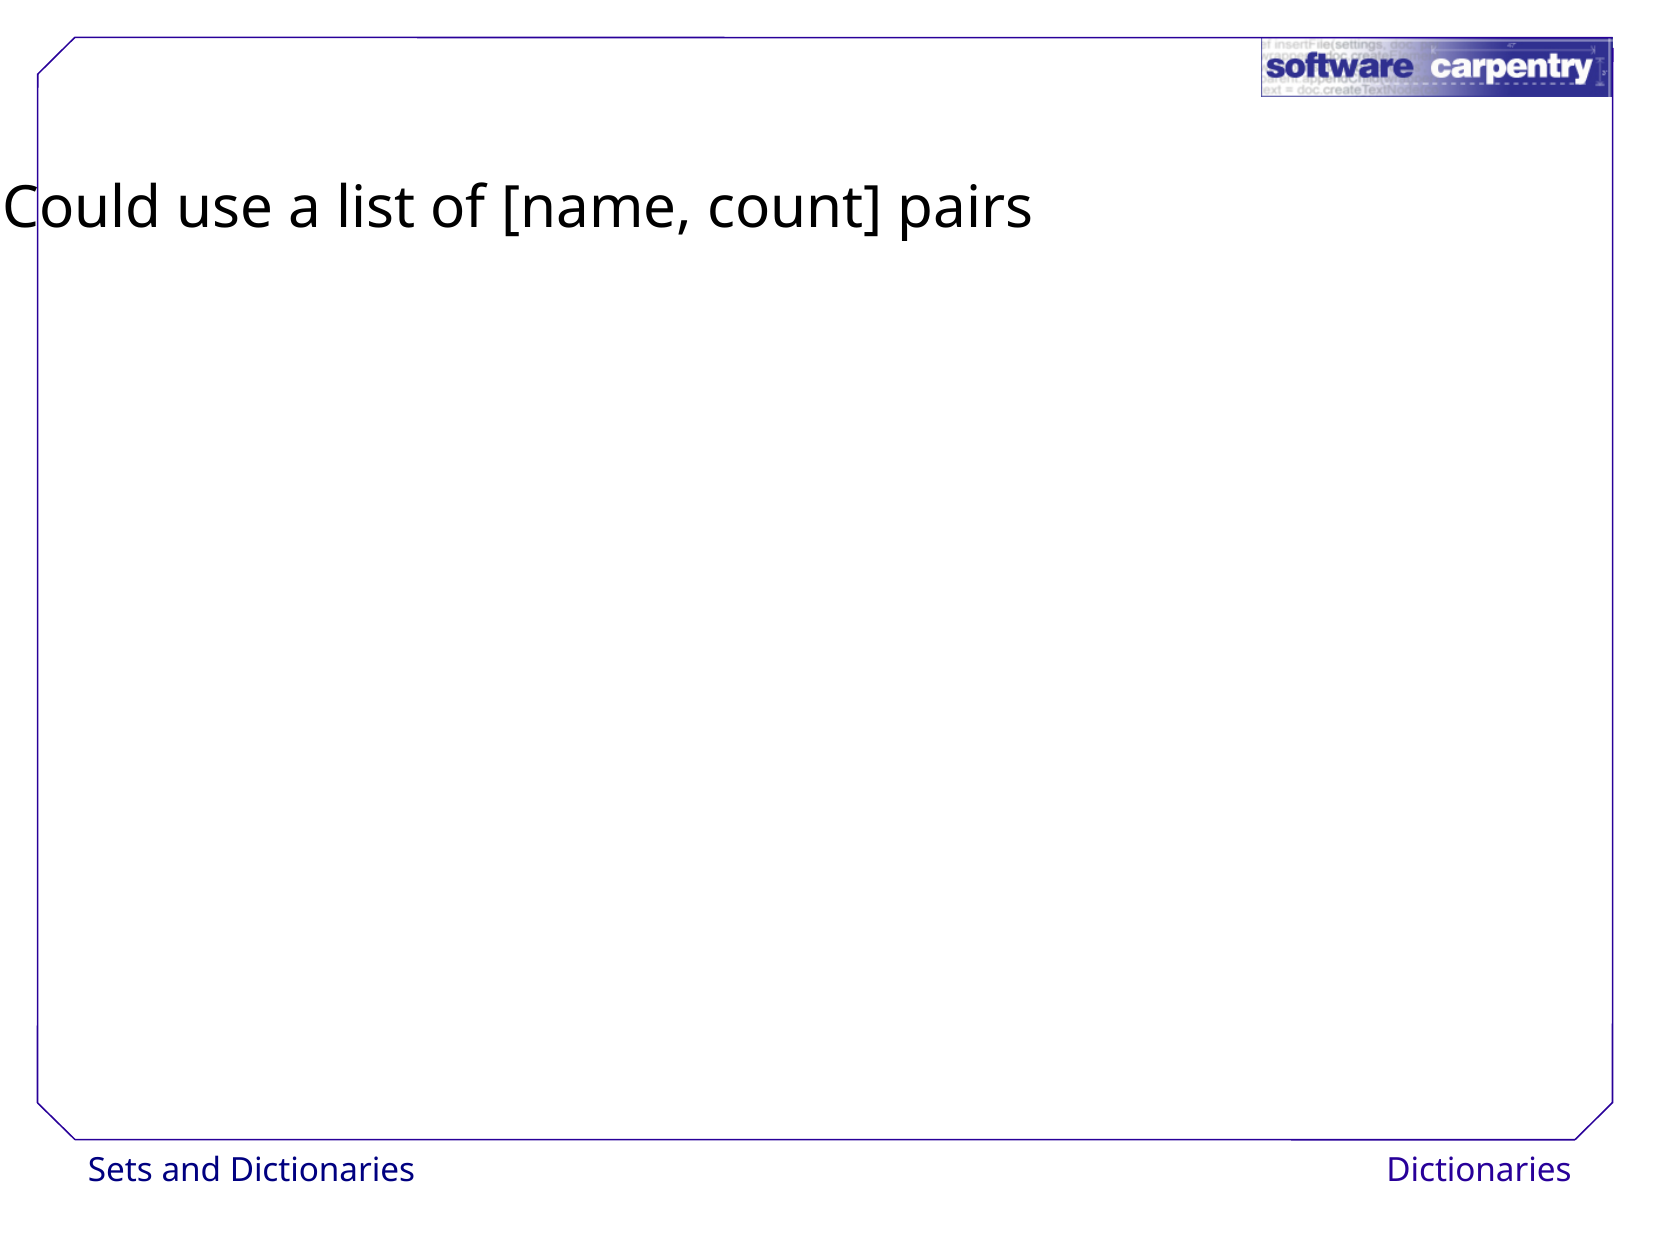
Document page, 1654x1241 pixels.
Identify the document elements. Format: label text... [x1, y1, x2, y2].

picture [1261, 39, 1613, 97]
text_box Could use a list of [name, count] pairs [0, 126, 1214, 248]
